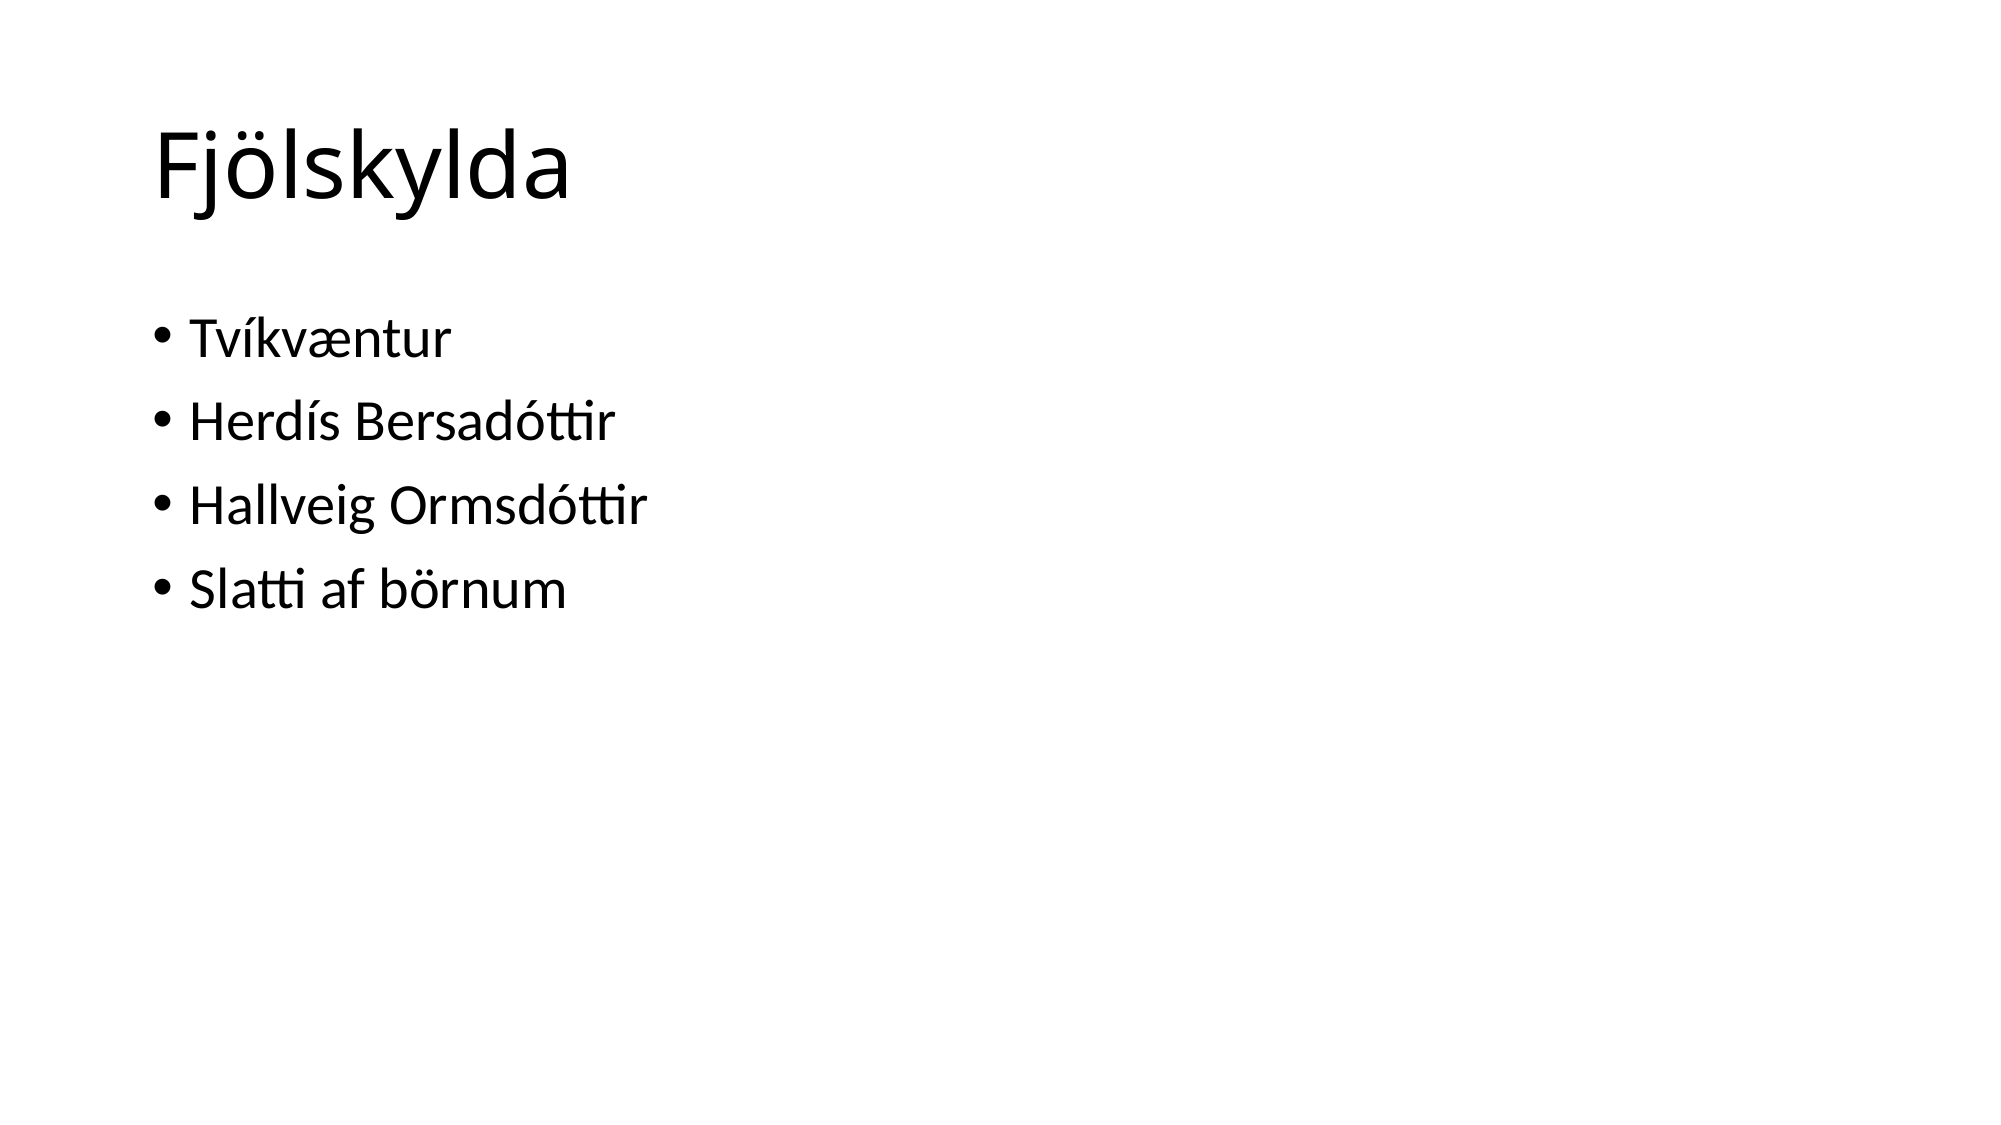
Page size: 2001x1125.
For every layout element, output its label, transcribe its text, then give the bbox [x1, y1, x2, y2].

list Tvíkvæntur Herdís Bersadóttir Hallveig Ormsdóttir Slatti af börnum [137, 299, 988, 1014]
title Fjölskylda [137, 59, 1863, 278]
